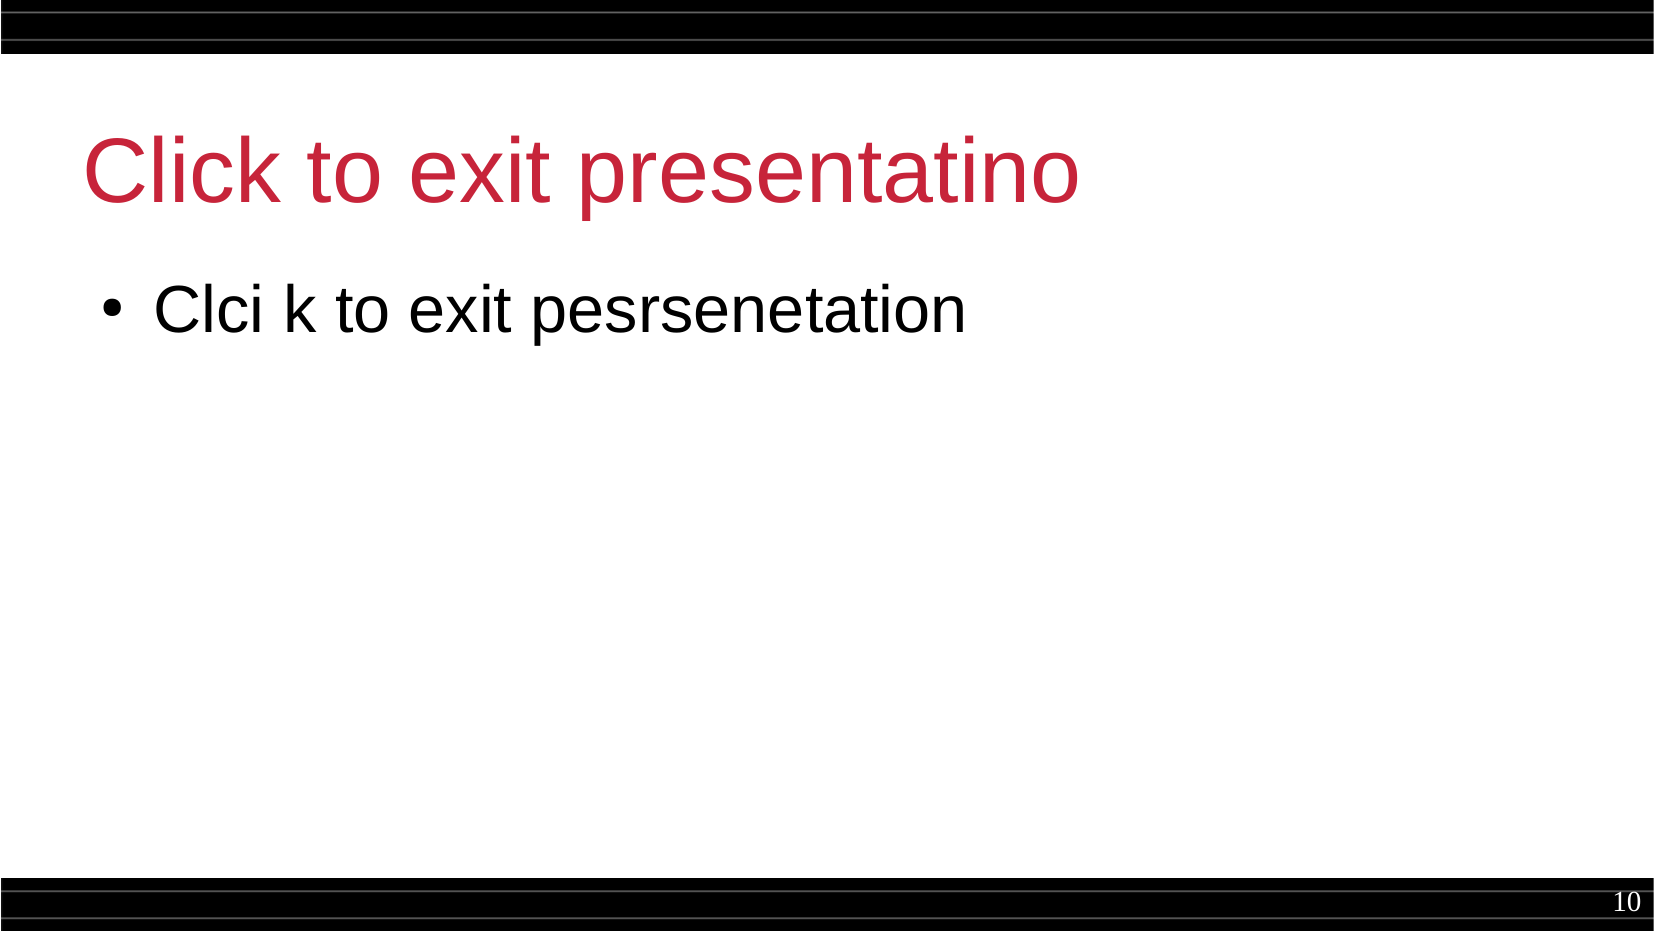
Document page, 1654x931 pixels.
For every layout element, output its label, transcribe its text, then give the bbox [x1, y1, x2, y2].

list Clci k to exit pesrsenetation [82, 271, 1571, 758]
picture [1, 878, 1654, 931]
title Click to exit presentatino [82, 92, 1571, 249]
picture [1, 0, 1654, 54]
